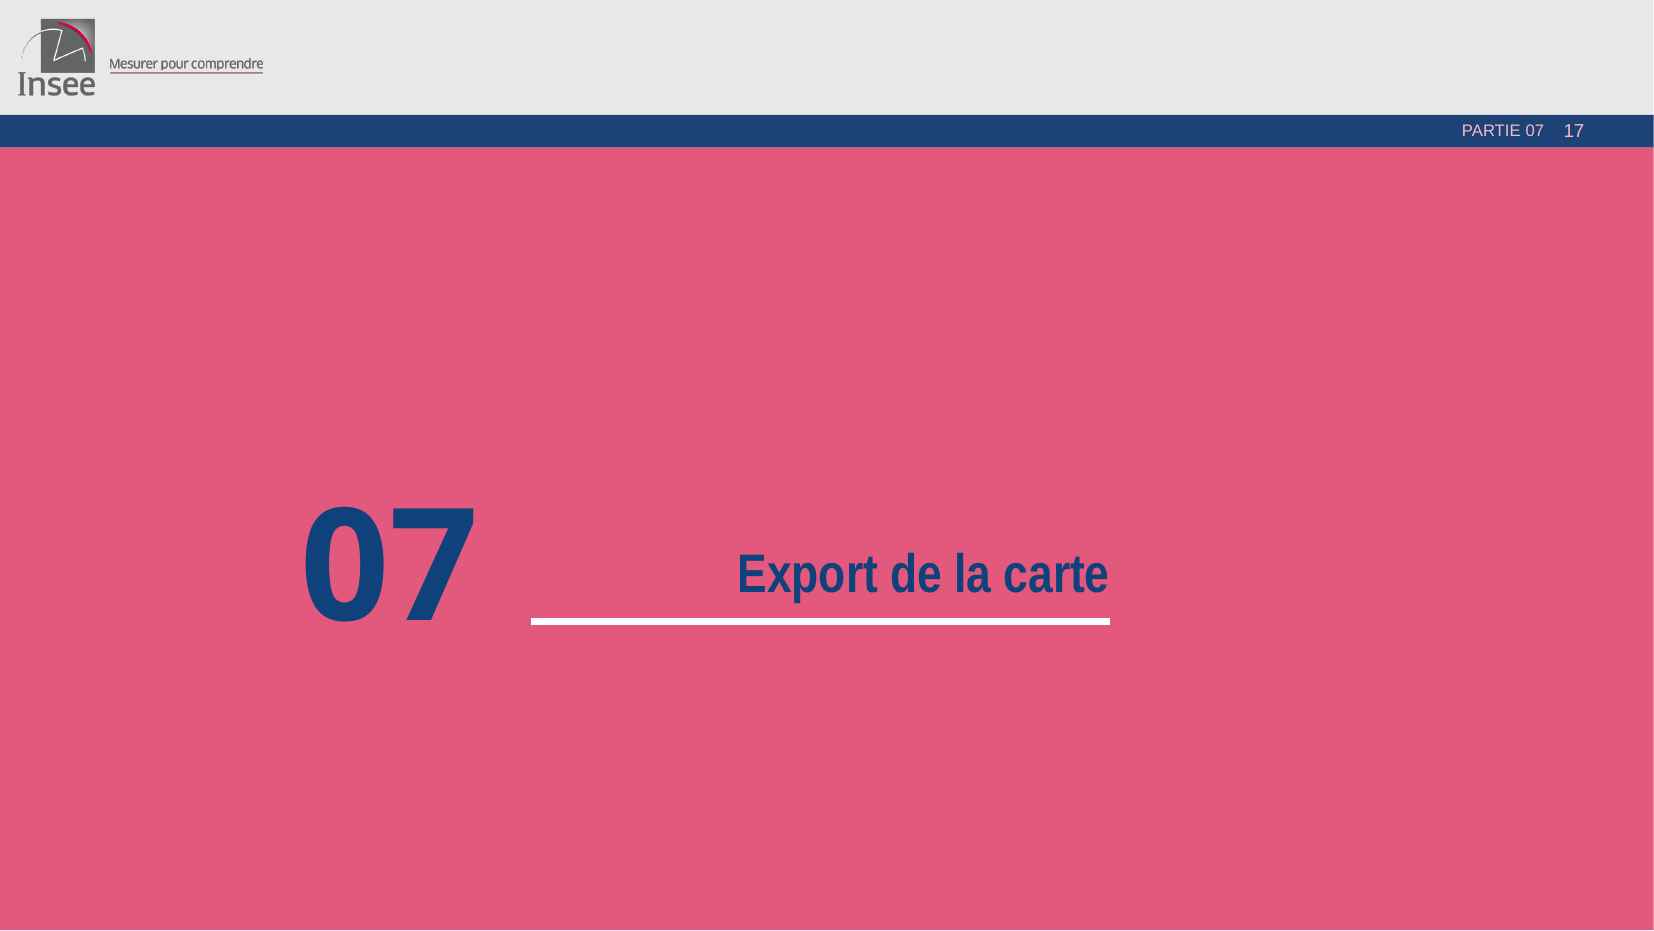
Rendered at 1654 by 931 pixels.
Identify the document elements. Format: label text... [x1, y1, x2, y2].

text_box 07 [253, 422, 526, 697]
picture [14, 0, 263, 99]
text_box PARTIE 07 [1311, 114, 1560, 148]
title Export de la carte [526, 446, 1111, 605]
